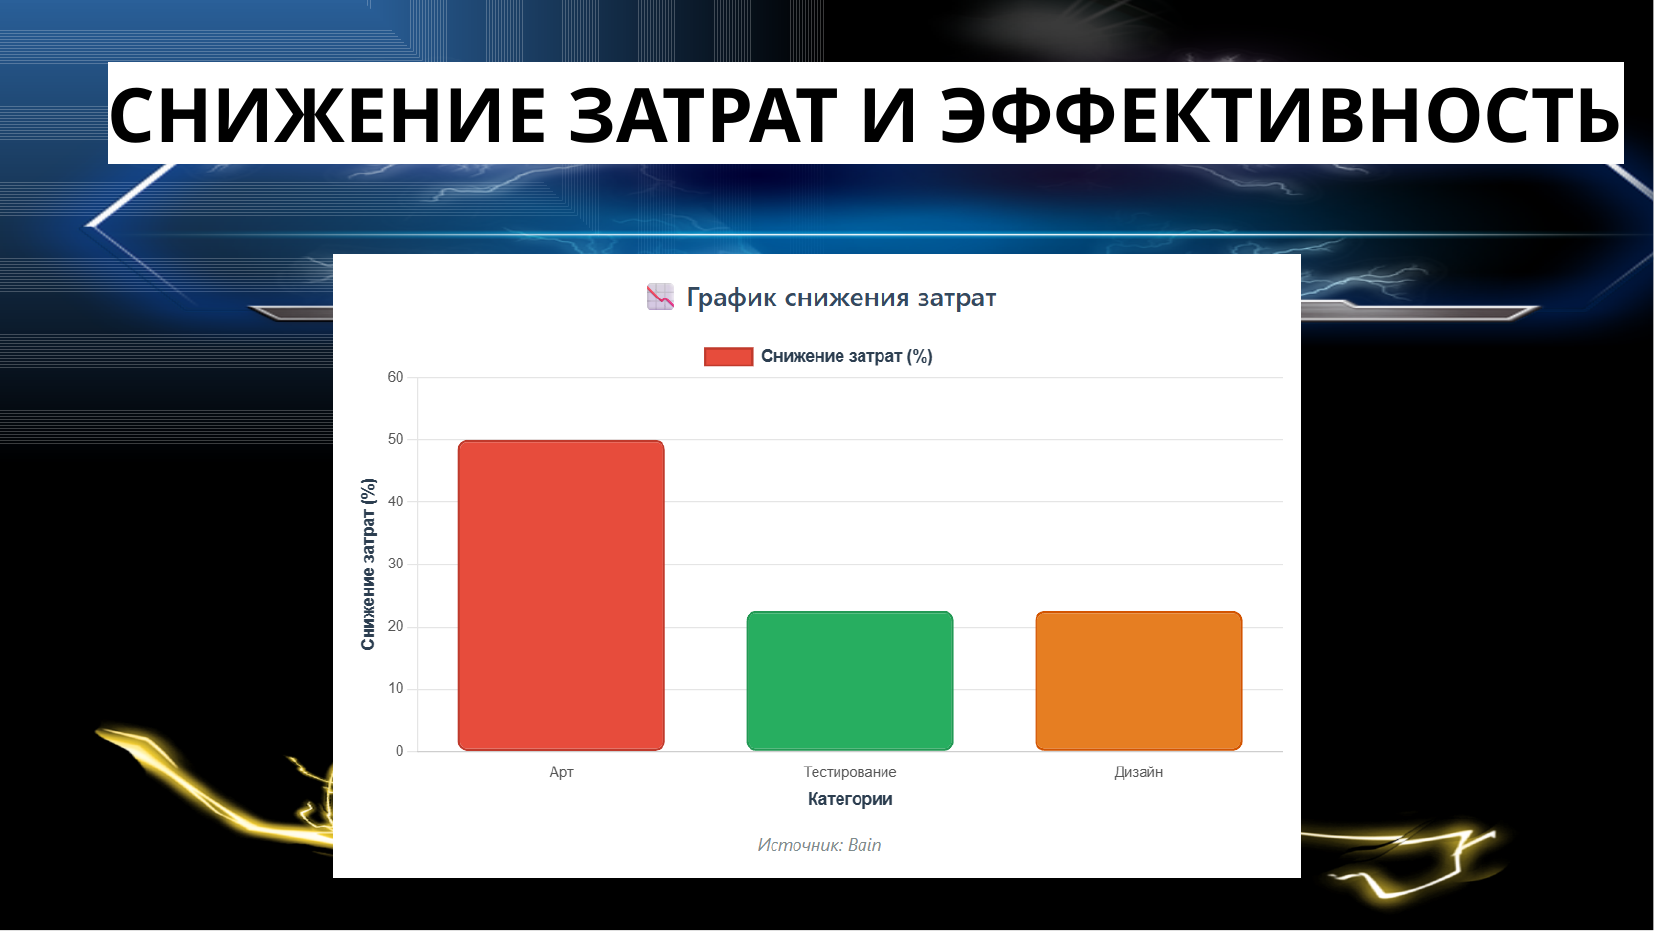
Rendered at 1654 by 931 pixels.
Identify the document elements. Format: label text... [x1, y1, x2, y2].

picture [0, 0, 1654, 916]
title снижение затрат И эффективность [76, 74, 1654, 255]
